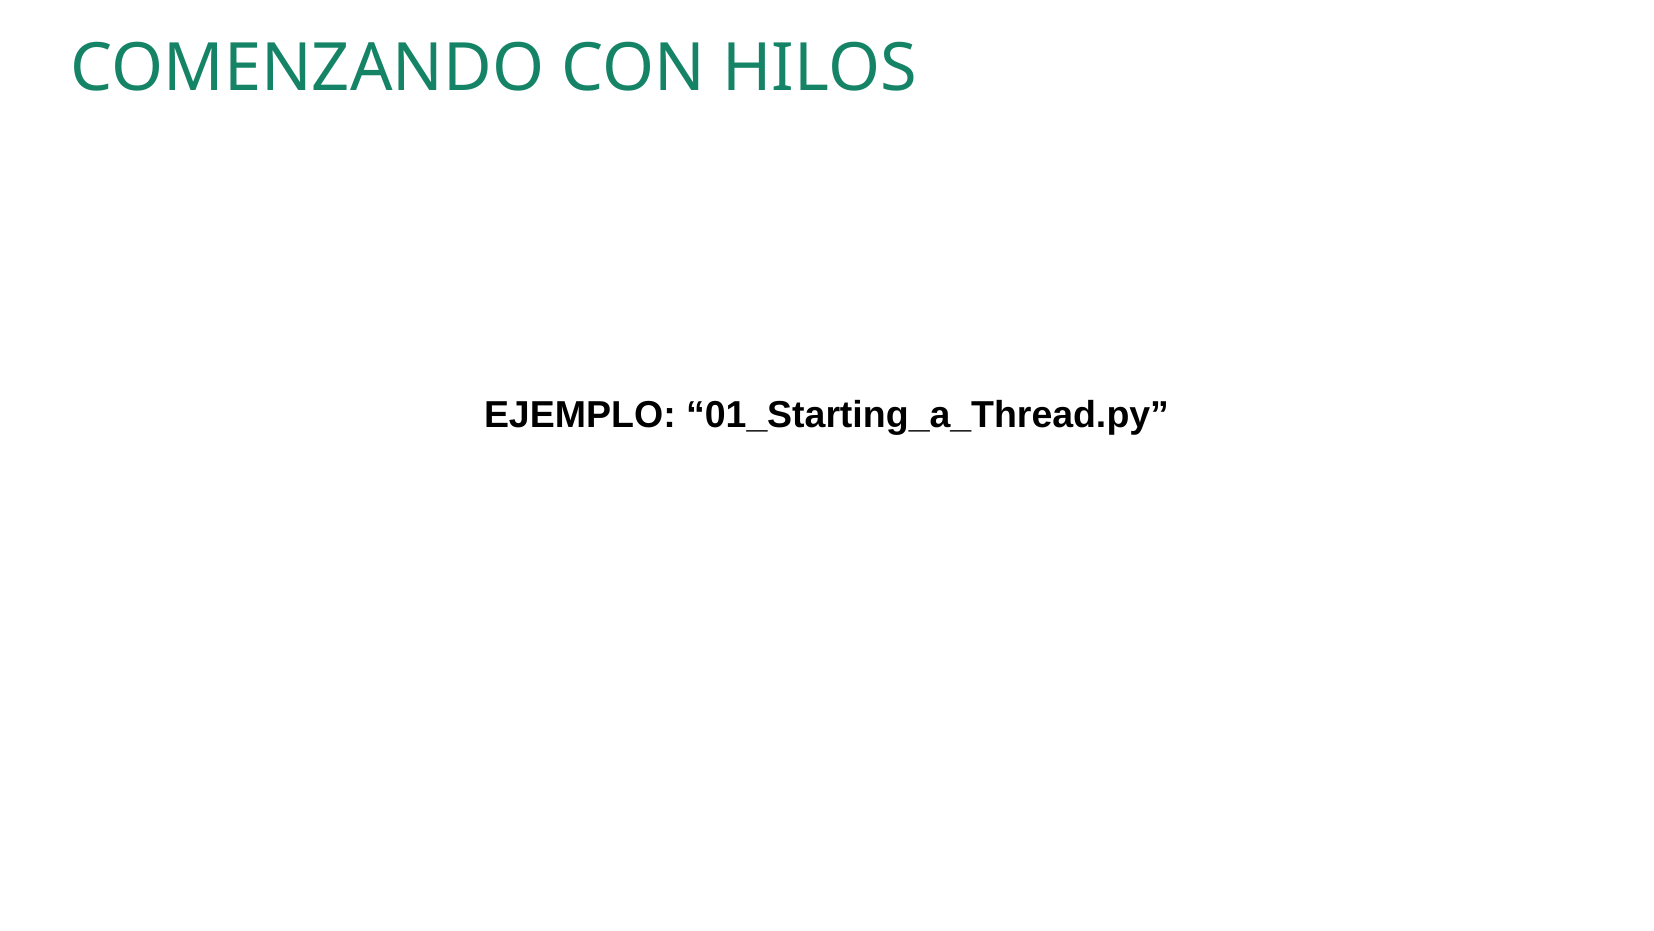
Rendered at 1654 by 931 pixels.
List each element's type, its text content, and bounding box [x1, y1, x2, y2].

text_box EJEMPLO: “01_Starting_a_Thread.py” [73, 259, 1580, 779]
title COMENZANDO CON HILOS [70, 0, 1447, 159]
